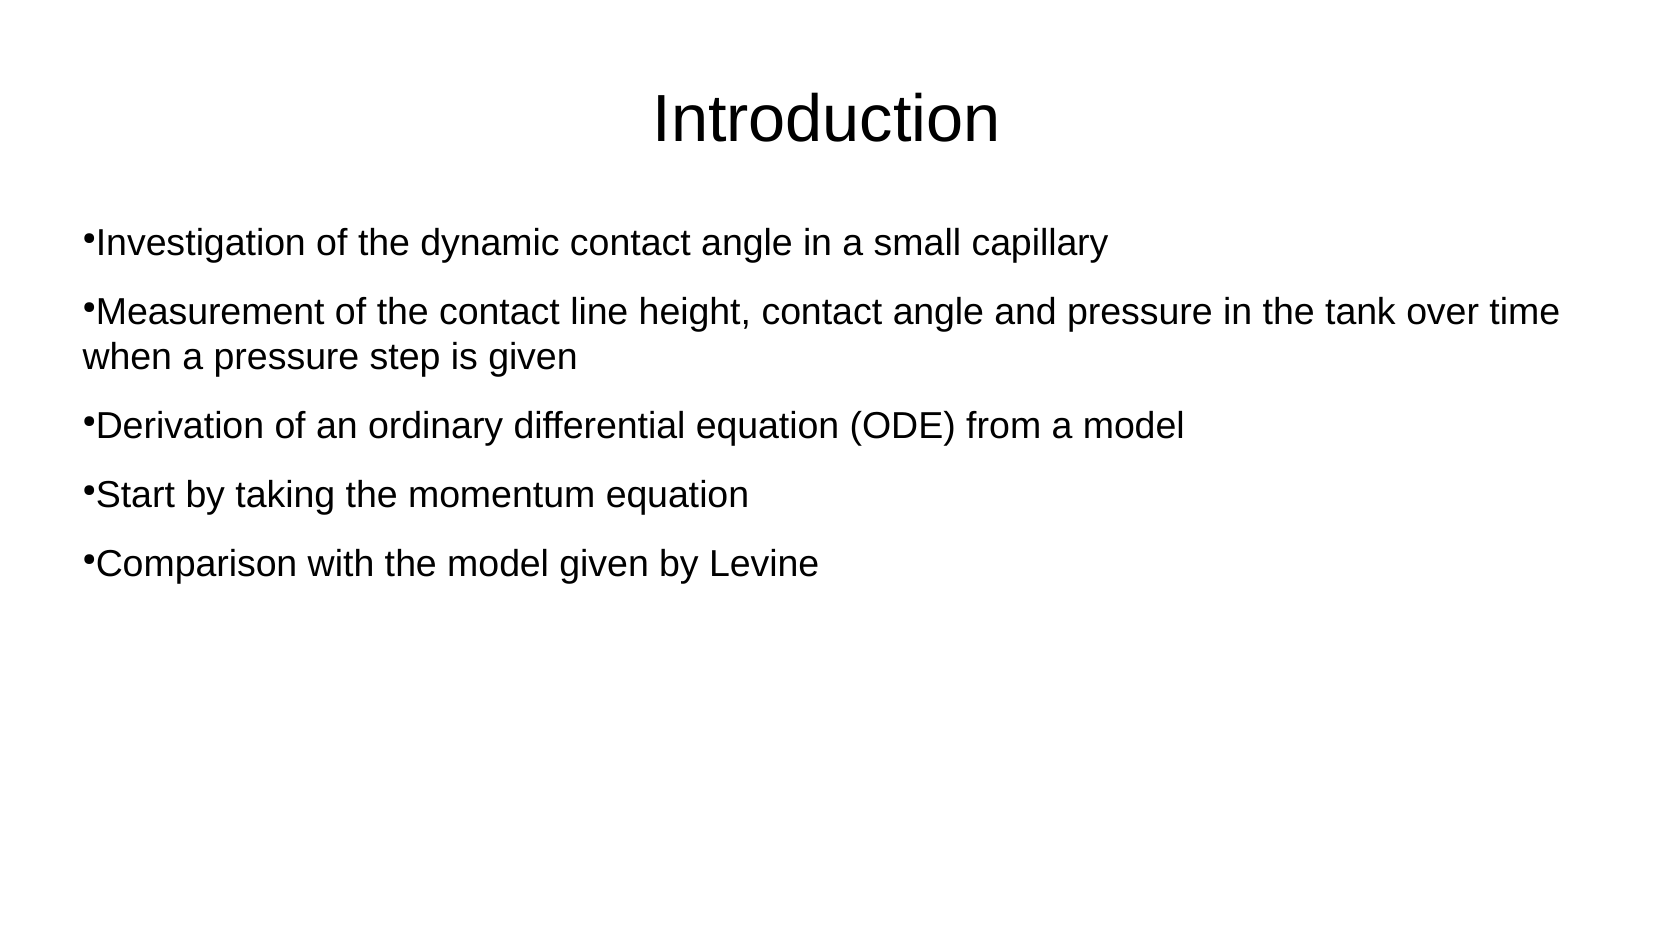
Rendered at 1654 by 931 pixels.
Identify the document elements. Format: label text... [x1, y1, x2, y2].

subtitle Investigation of the dynamic contact angle in a small capillary Measurement of the contact line height, contact angle and pressure in the tank over time when a pressure step is given Derivation of an ordinary differential equation (ODE) from a model Start by taking the momentum equation Comparison with the model given by Levine [82, 217, 1571, 758]
title Introduction [82, 37, 1571, 193]
